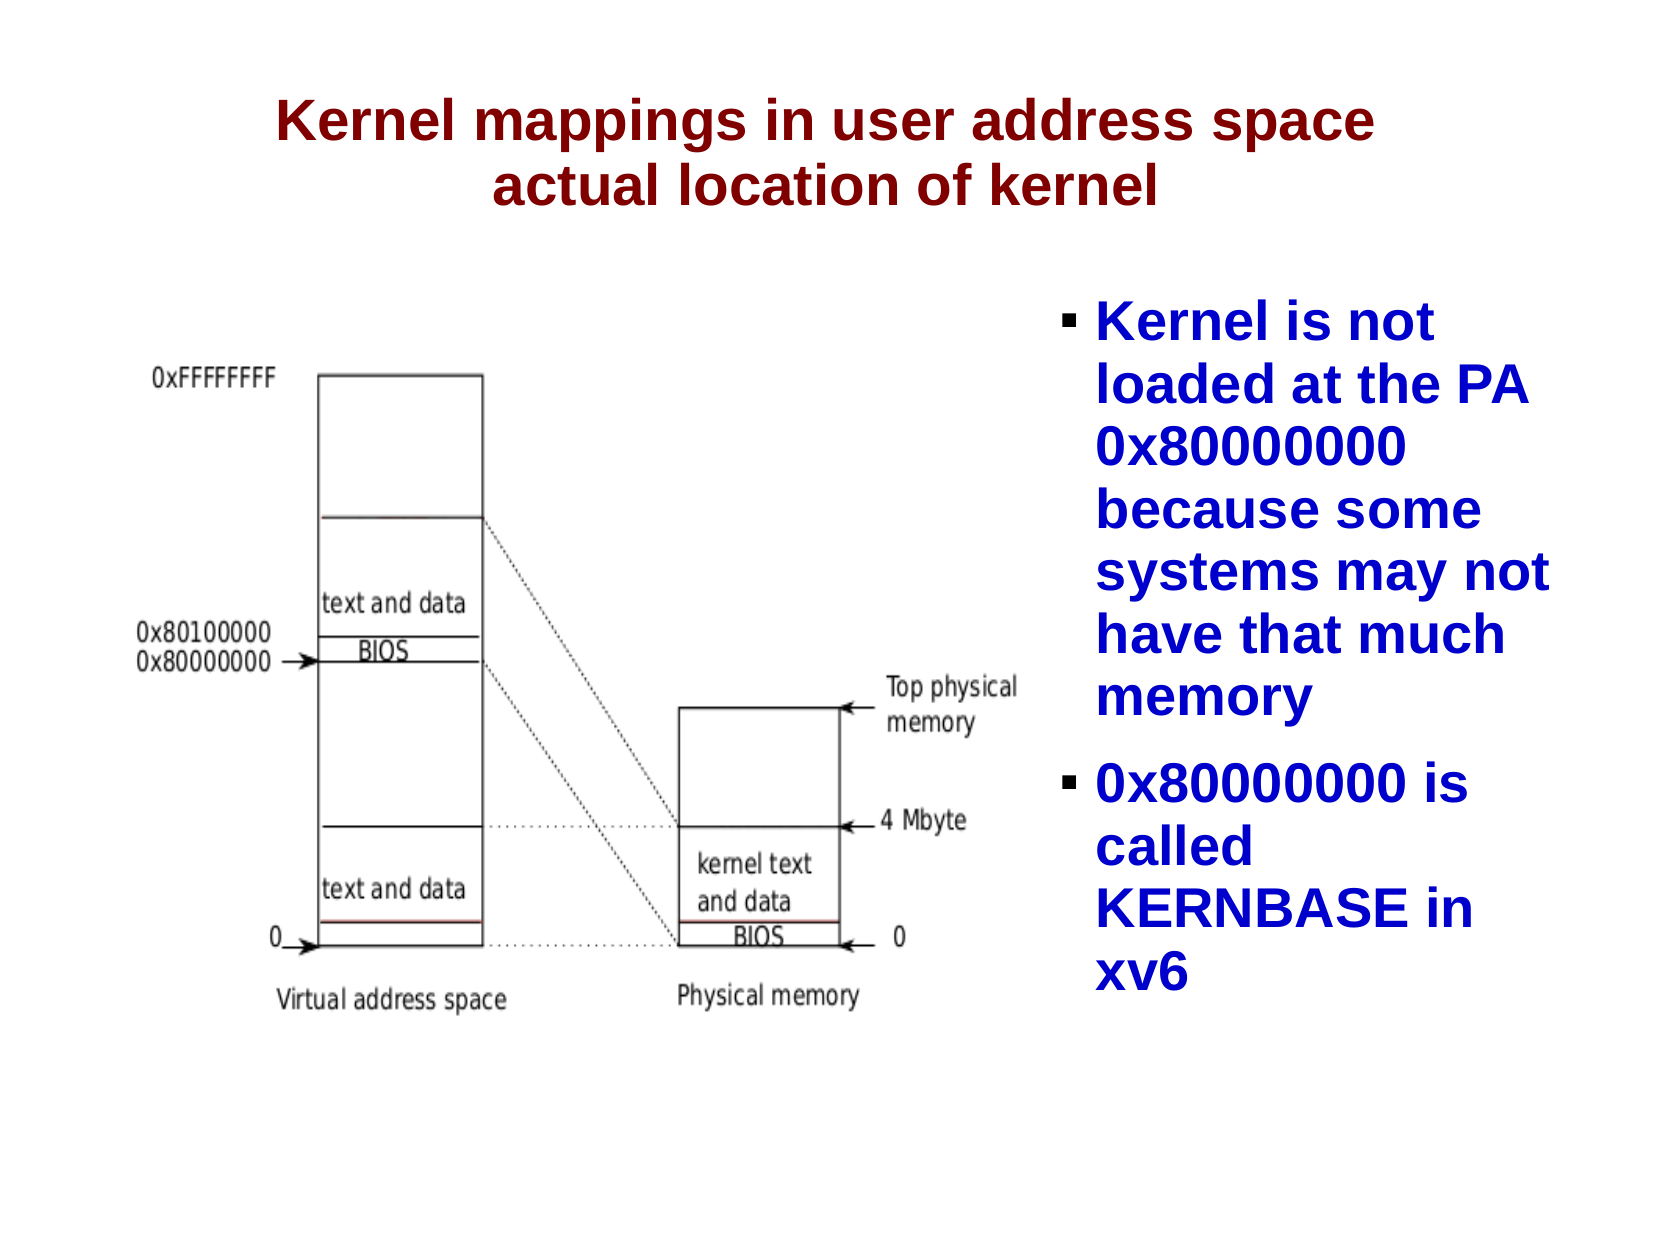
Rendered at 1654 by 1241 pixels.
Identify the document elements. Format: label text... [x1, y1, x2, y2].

list Kernel is not loaded at the PA 0x80000000 because some systems may not have that much memory 0x80000000 is called KERNBASE in xv6 [1051, 290, 1571, 1010]
title Kernel mappings in user address space actual location of kernel [82, 0, 1571, 307]
picture [97, 290, 1040, 1018]
